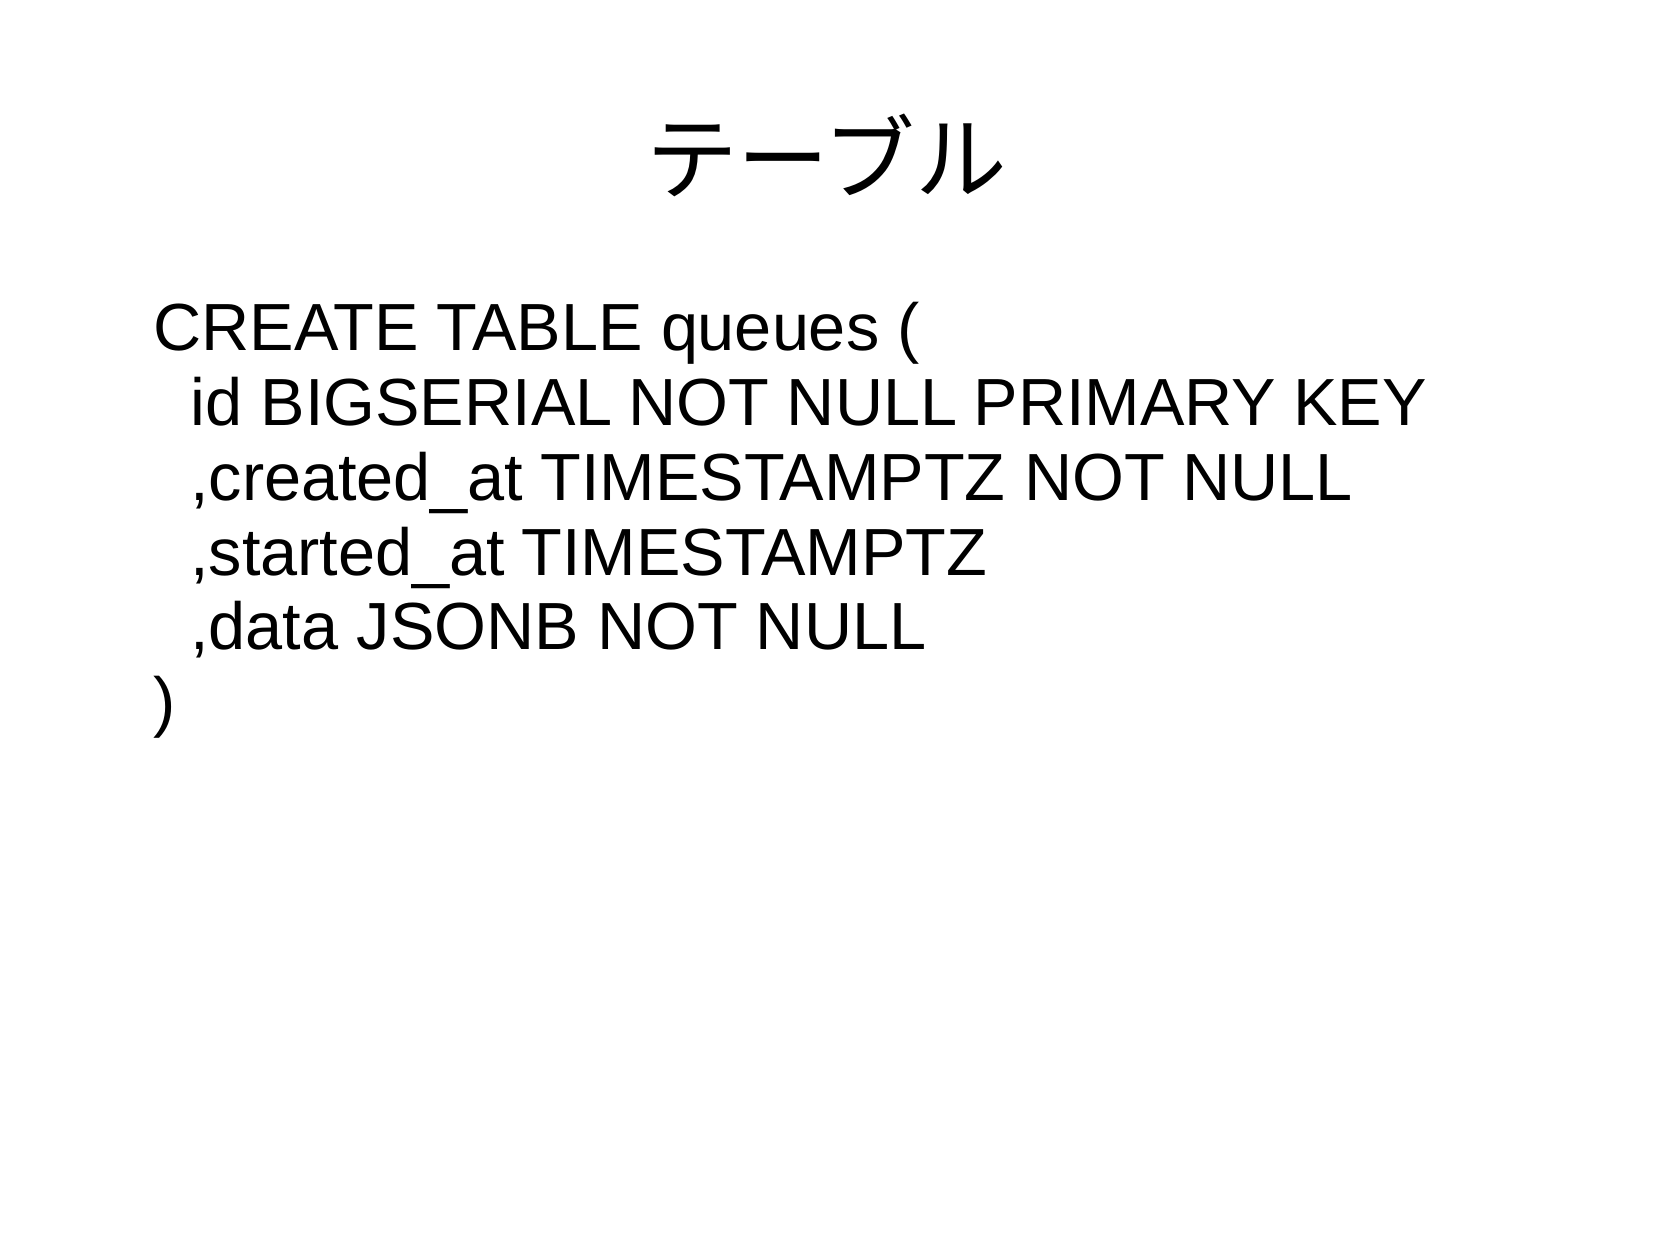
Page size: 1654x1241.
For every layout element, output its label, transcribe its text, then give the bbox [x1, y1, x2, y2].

list CREATE TABLE queues ( id BIGSERIAL NOT NULL PRIMARY KEY ,created_at TIMESTAMPTZ NOT NULL ,started_at TIMESTAMPTZ ,data JSONB NOT NULL ) [82, 290, 1571, 1010]
title テーブル [82, 49, 1571, 257]
